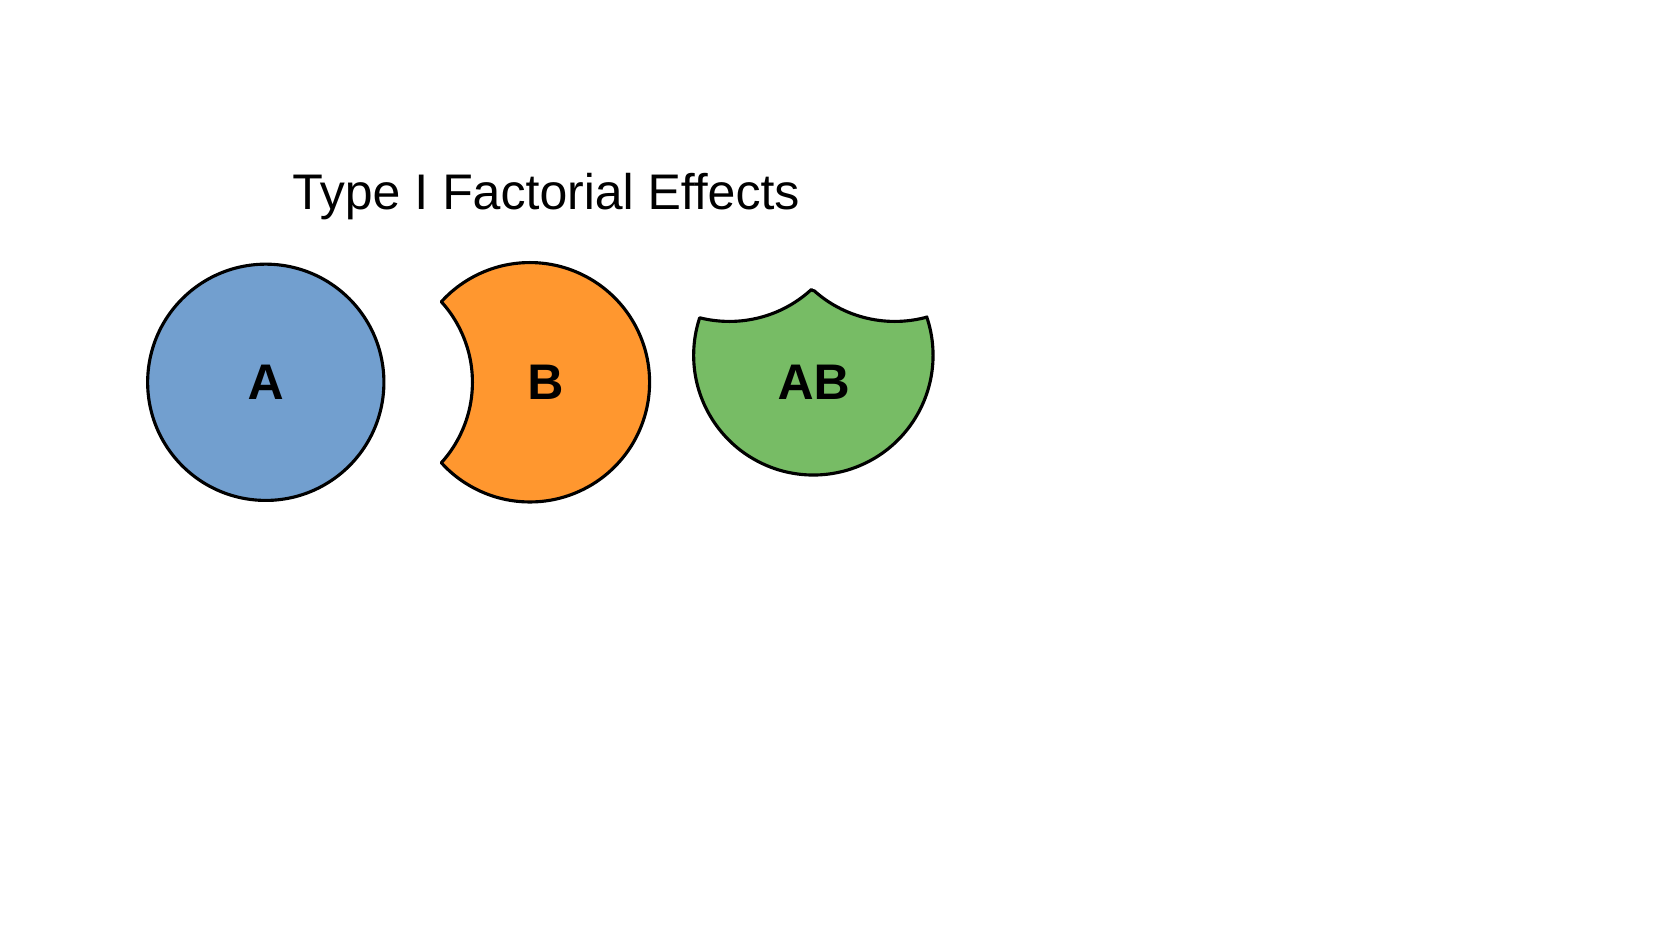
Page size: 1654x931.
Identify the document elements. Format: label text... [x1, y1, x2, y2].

text_box AB [693, 289, 934, 476]
text_box Type I Factorial Effects [147, 128, 945, 256]
text_box A [147, 264, 384, 501]
text_box B [441, 262, 650, 502]
